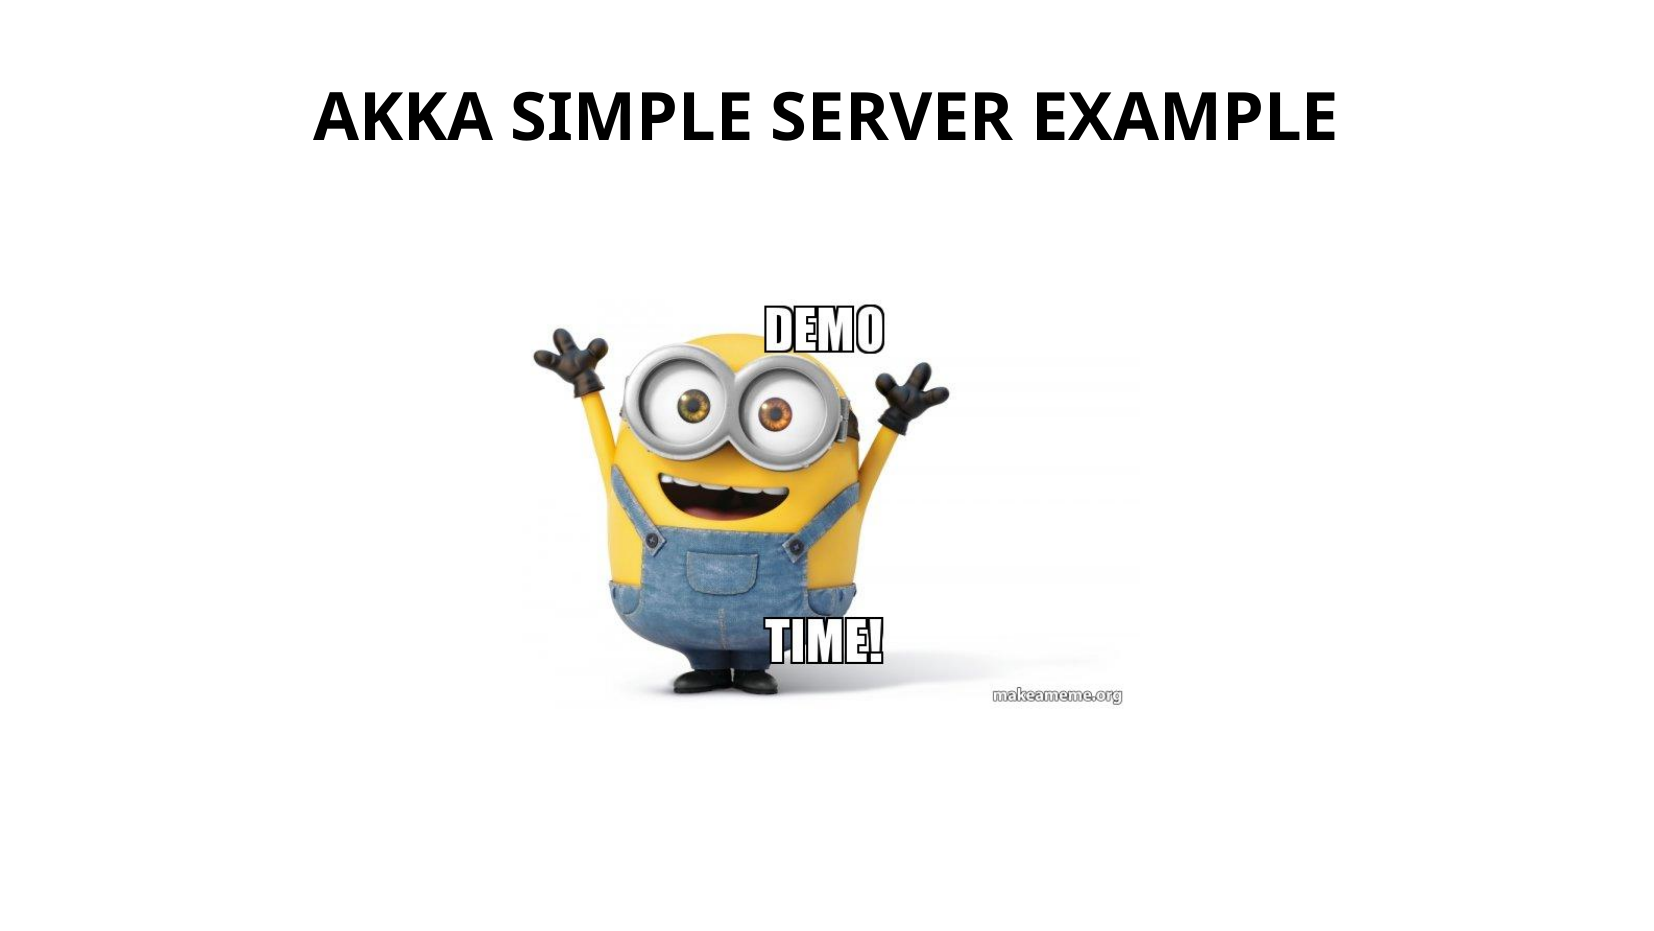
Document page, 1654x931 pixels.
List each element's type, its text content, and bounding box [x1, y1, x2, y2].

picture [514, 291, 1140, 710]
title AKKA SIMPLE SERVER EXAMPLE [82, 33, 1571, 196]
